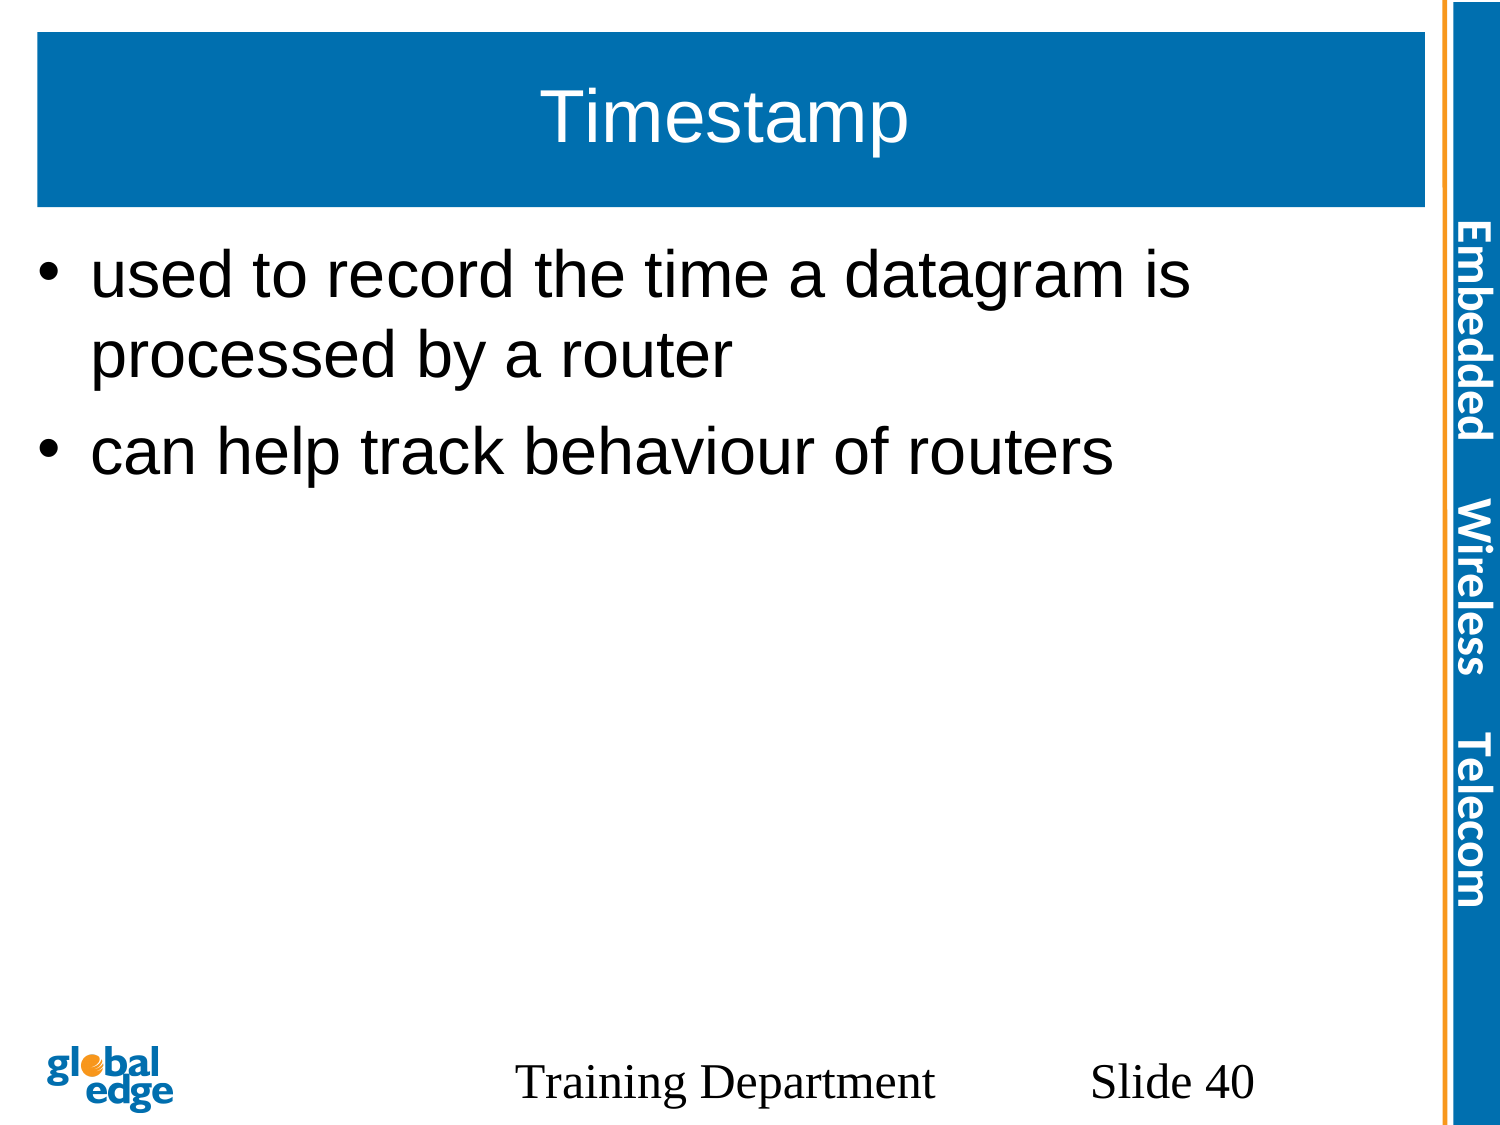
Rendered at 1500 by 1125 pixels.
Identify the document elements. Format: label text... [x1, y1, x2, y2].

picture [34, 1034, 185, 1125]
title Timestamp [88, 64, 1361, 162]
list used to record the time a datagram is processed by a router can help track behaviour of routers [37, 230, 1414, 1051]
